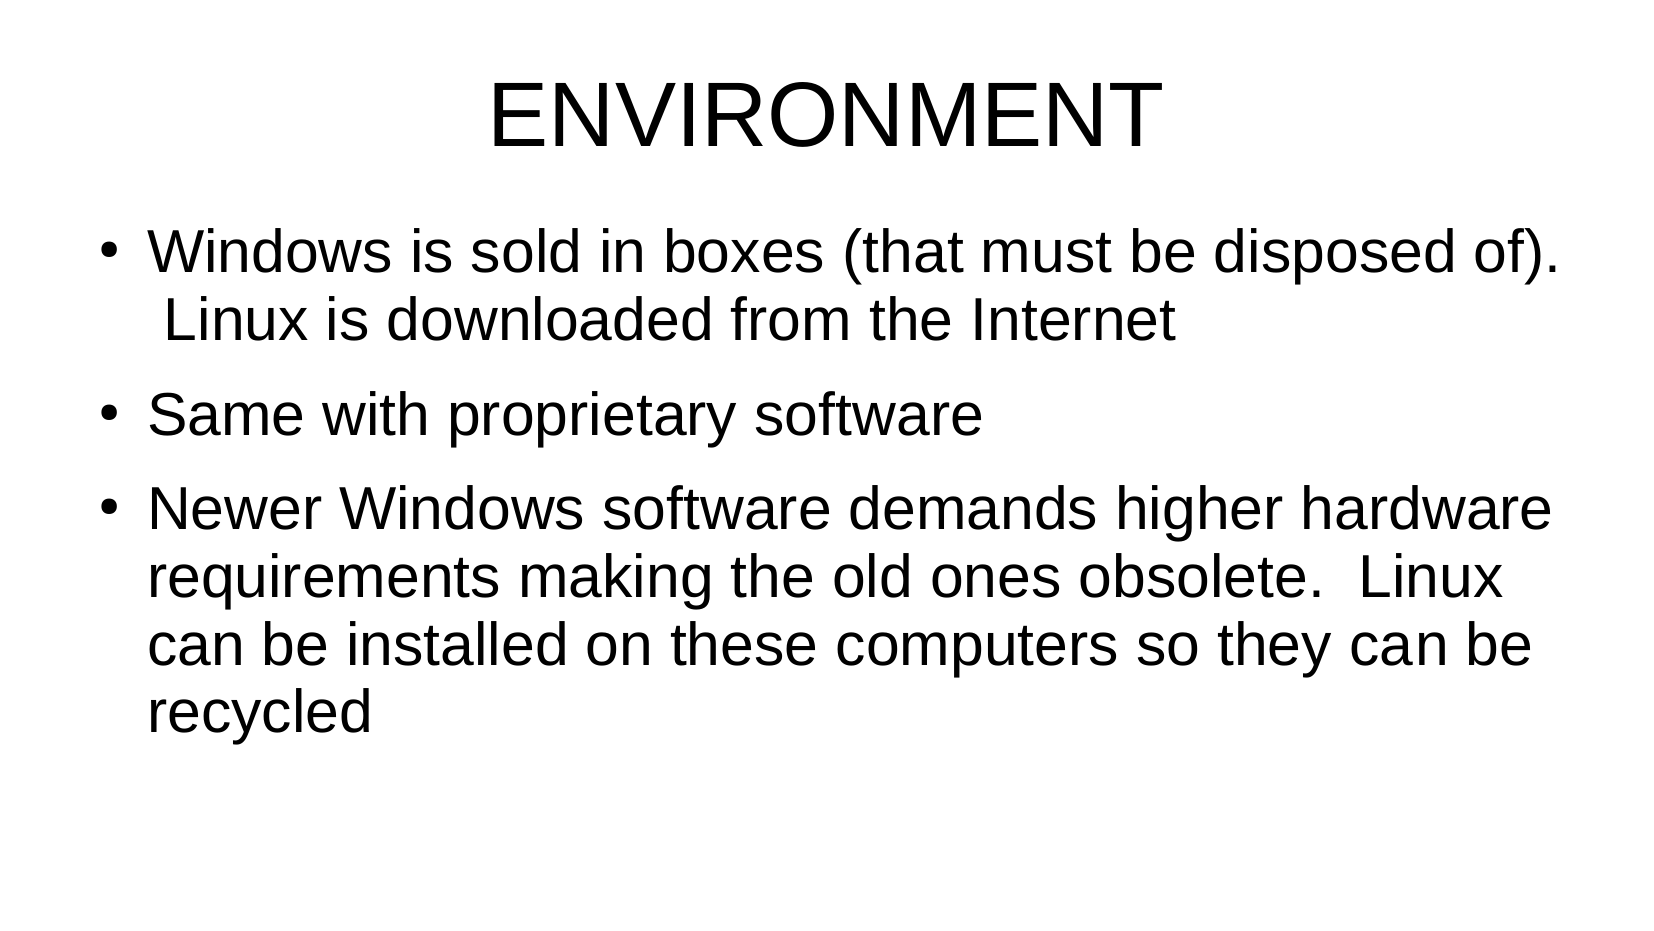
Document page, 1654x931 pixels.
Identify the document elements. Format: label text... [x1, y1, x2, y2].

title ENVIRONMENT [82, 37, 1571, 193]
list Windows is sold in boxes (that must be disposed of). Linux is downloaded from the Internet Same with proprietary software Newer Windows software demands higher hardware requirements making the old ones obsolete. Linux can be installed on these computers so they can be recycled [82, 217, 1571, 758]
